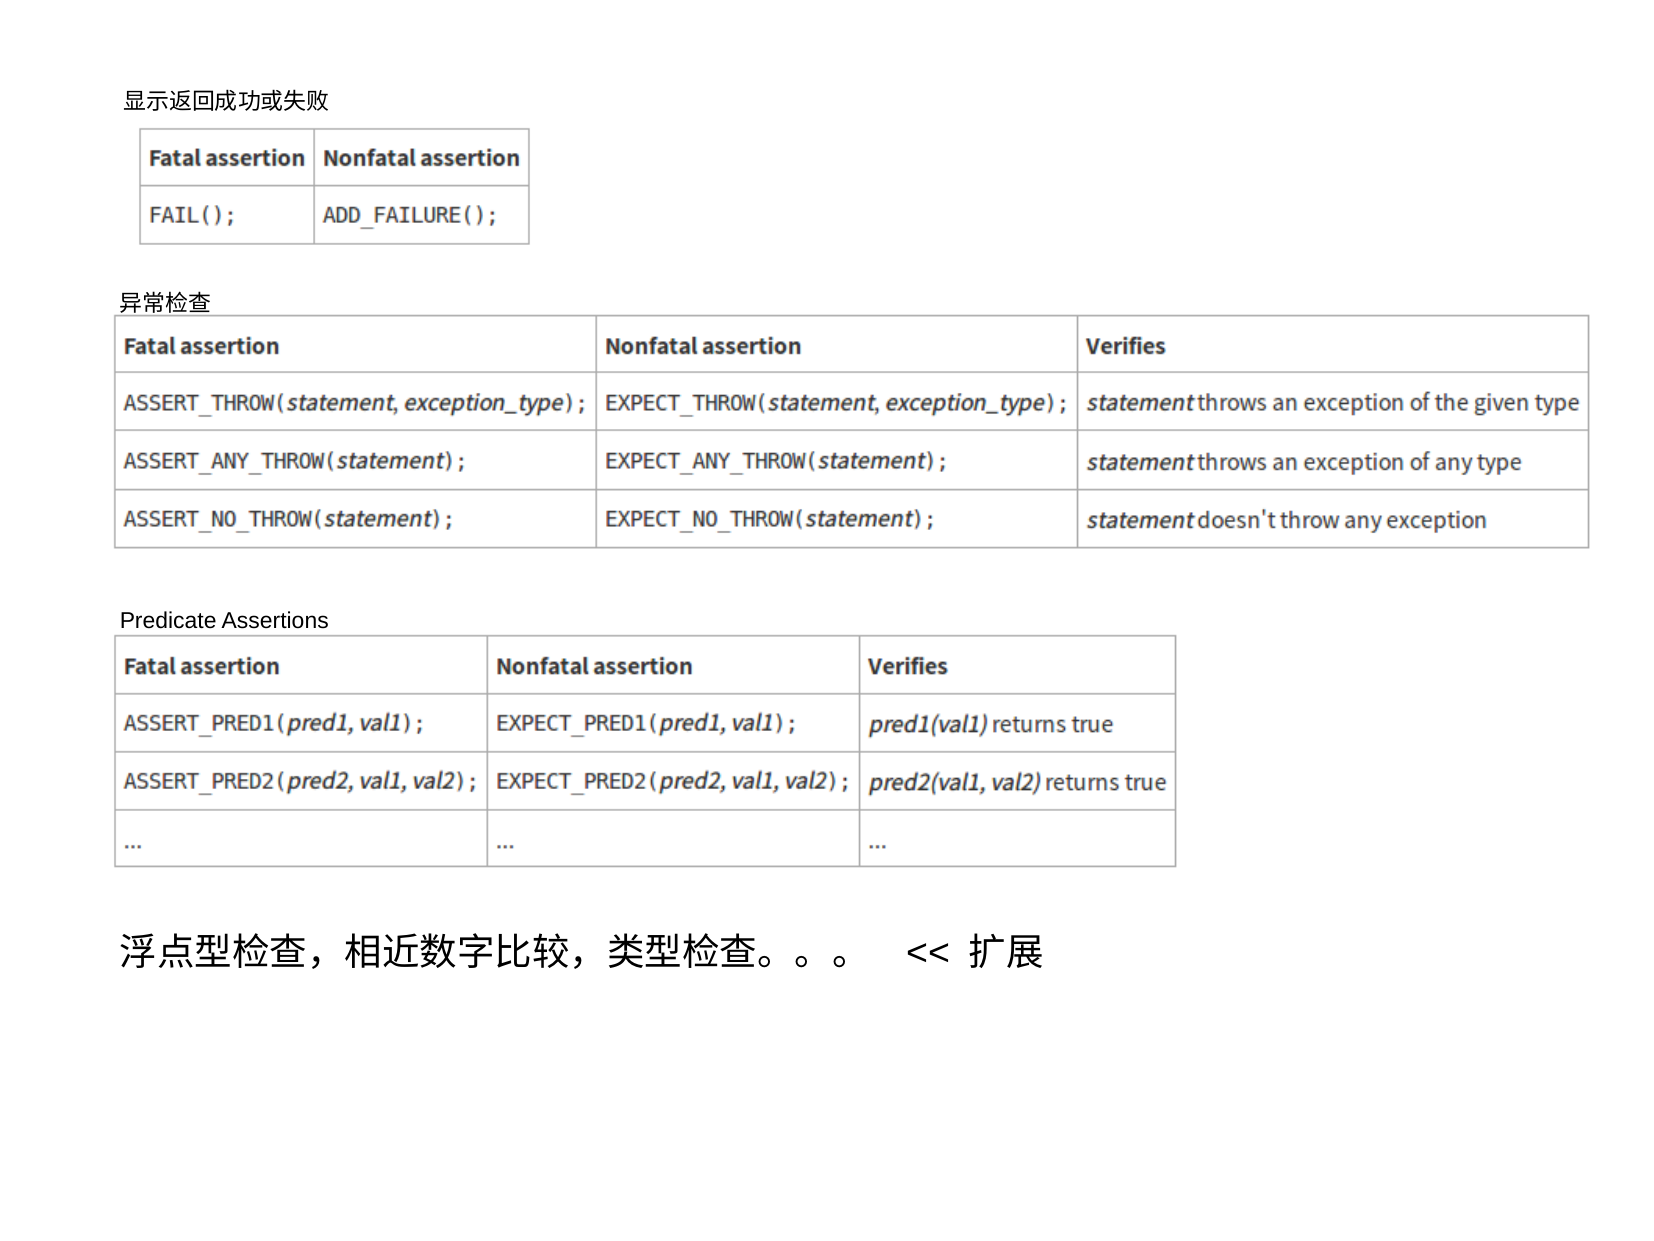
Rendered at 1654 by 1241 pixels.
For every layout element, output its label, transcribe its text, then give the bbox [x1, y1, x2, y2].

picture [105, 312, 1599, 556]
picture [127, 119, 541, 256]
text_box 异常检查 [105, 277, 227, 376]
text_box 显示返回成功或失败 [108, 75, 346, 181]
text_box 浮点型检查，相近数字比较，类型检查。。。 << 扩展 [105, 915, 1576, 986]
picture [102, 629, 1186, 880]
text_box Predicate Assertions [105, 600, 351, 697]
